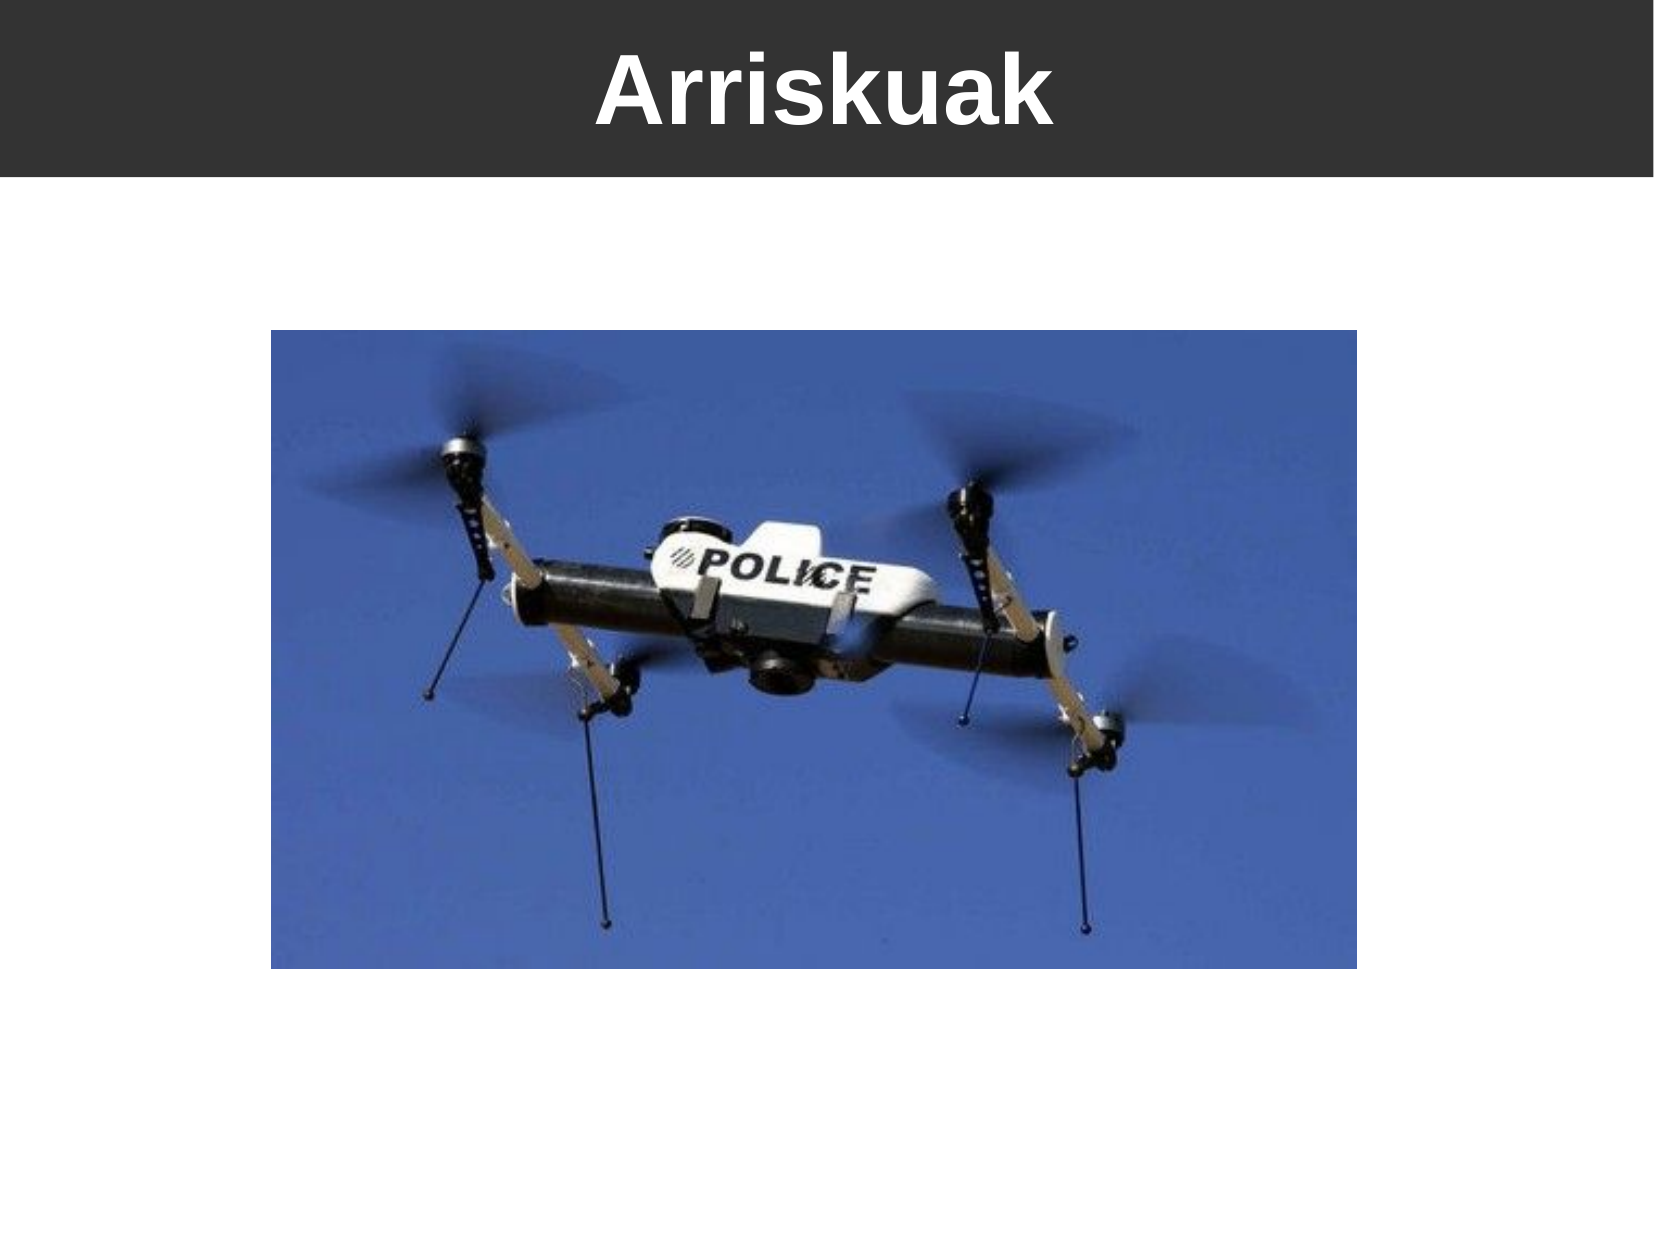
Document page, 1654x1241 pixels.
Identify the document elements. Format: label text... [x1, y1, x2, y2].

picture [271, 330, 1357, 969]
text_box [0, 0, 1654, 178]
text_box Arriskuak [578, 26, 1070, 154]
